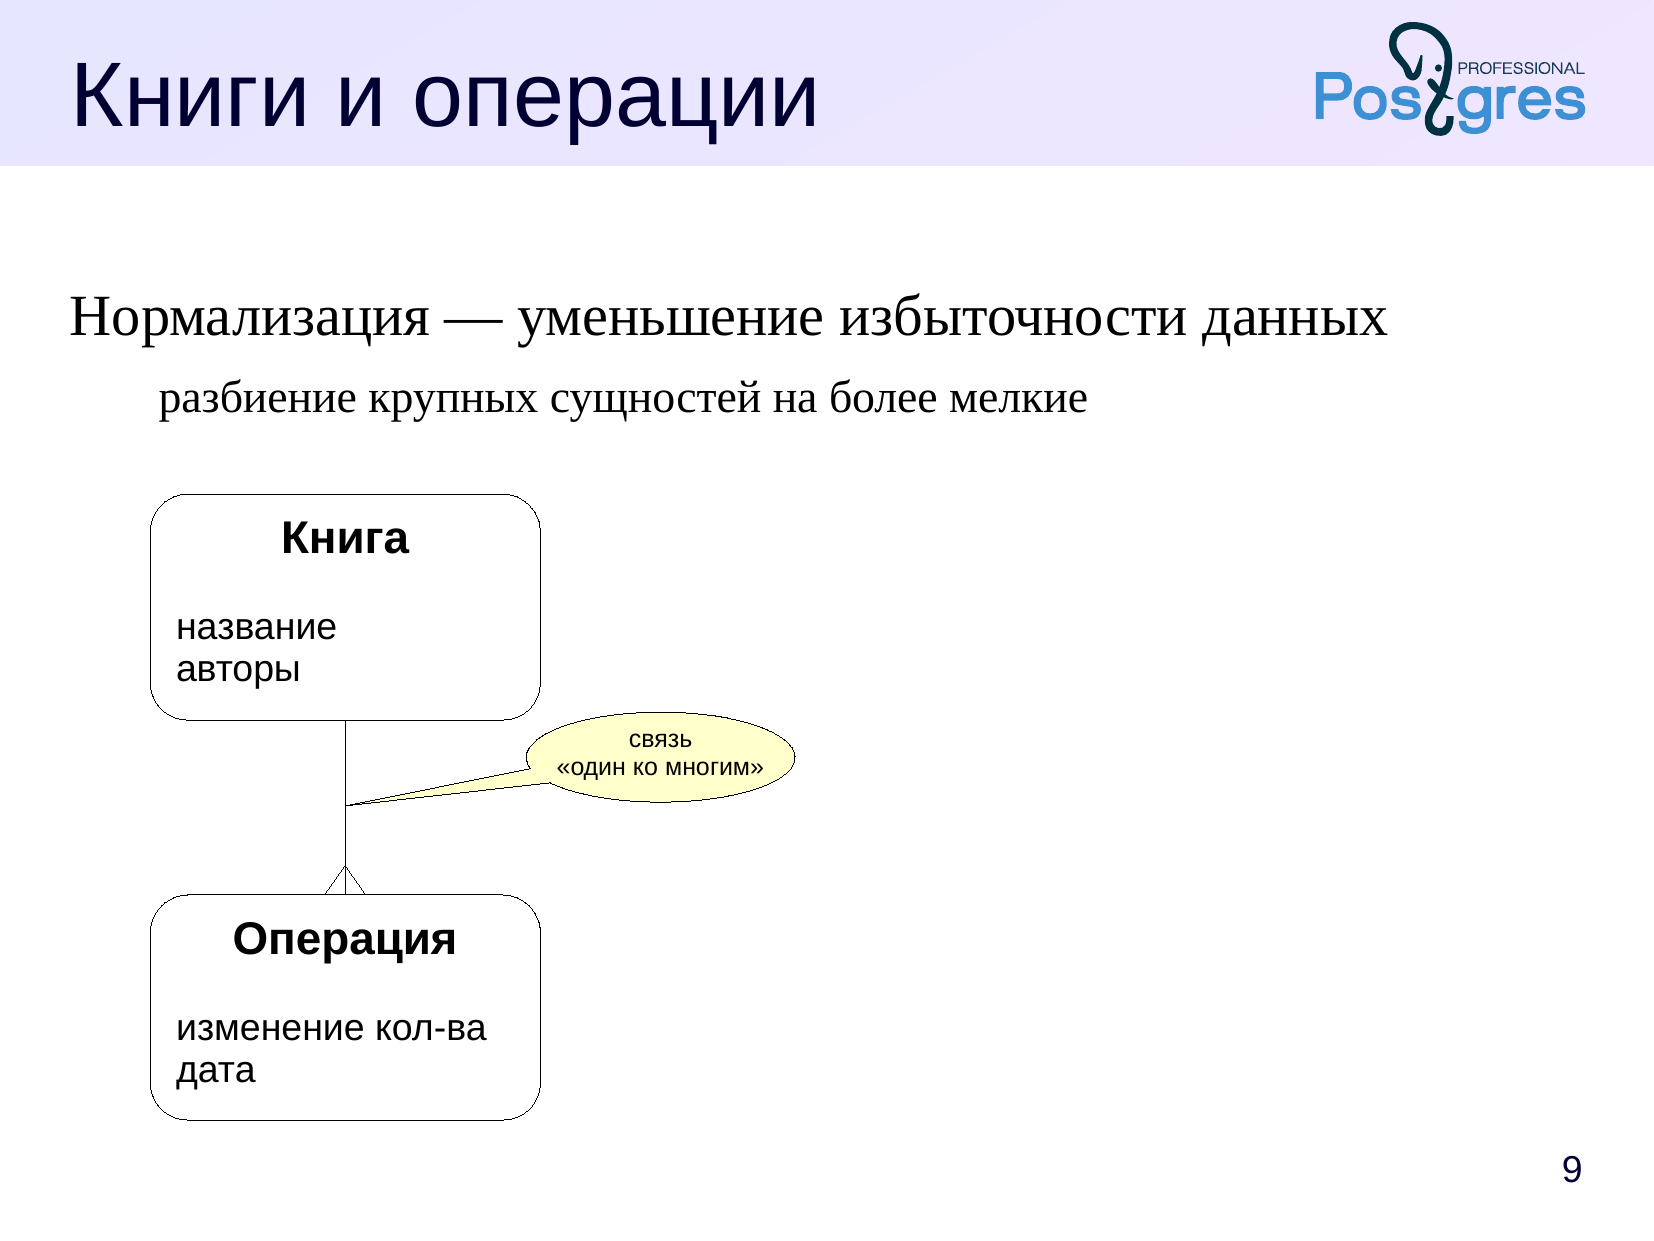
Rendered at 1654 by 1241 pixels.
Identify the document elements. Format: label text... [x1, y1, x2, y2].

list Нормализация — уменьшение избыточности данных разбиение крупных сущностей на более мелкие [69, 283, 1582, 1134]
text_box связь «один ко многим» [345, 712, 796, 806]
text_box Книга название авторы [150, 494, 541, 721]
title Книги и операции [70, 43, 1241, 147]
text_box Операция изменение кол-ва дата [150, 894, 541, 1121]
